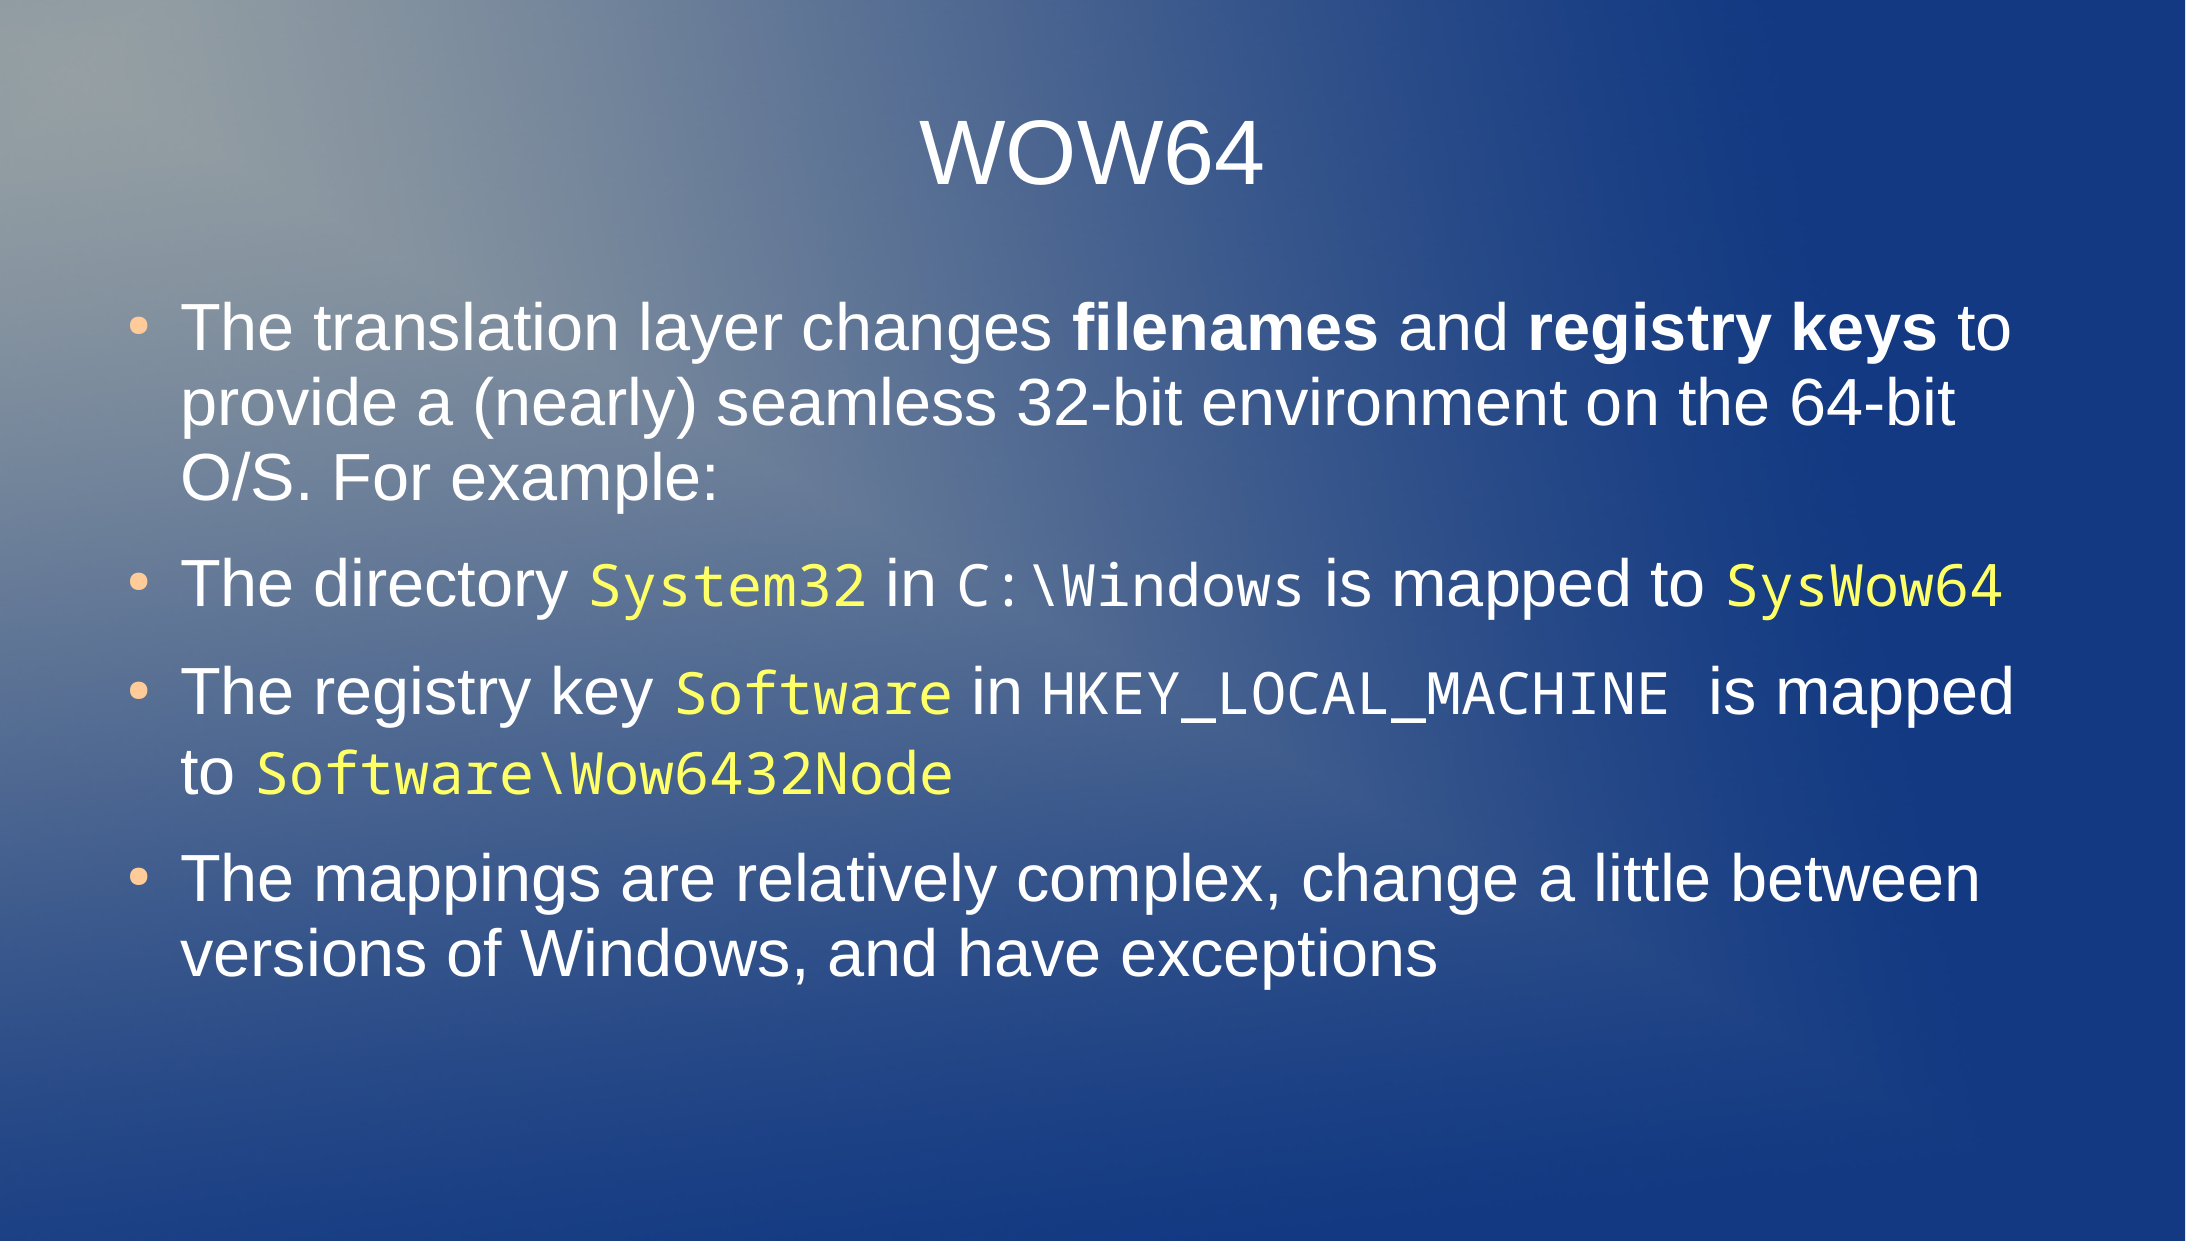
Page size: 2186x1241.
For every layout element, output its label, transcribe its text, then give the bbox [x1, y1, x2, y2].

title WOW64 [109, 49, 2076, 257]
list The translation layer changes filenames and registry keys to provide a (nearly) seamless 32-bit environment on the 64-bit O/S. For example: The directory System32 in C:\Windows is mapped to SysWow64 The registry key Software in HKEY_LOCAL_MACHINE is mapped to Software\Wow6432Node The mappings are relatively complex, change a little between versions of Windows, and have exceptions [109, 290, 2076, 1203]
picture [0, 0, 2186, 1241]
